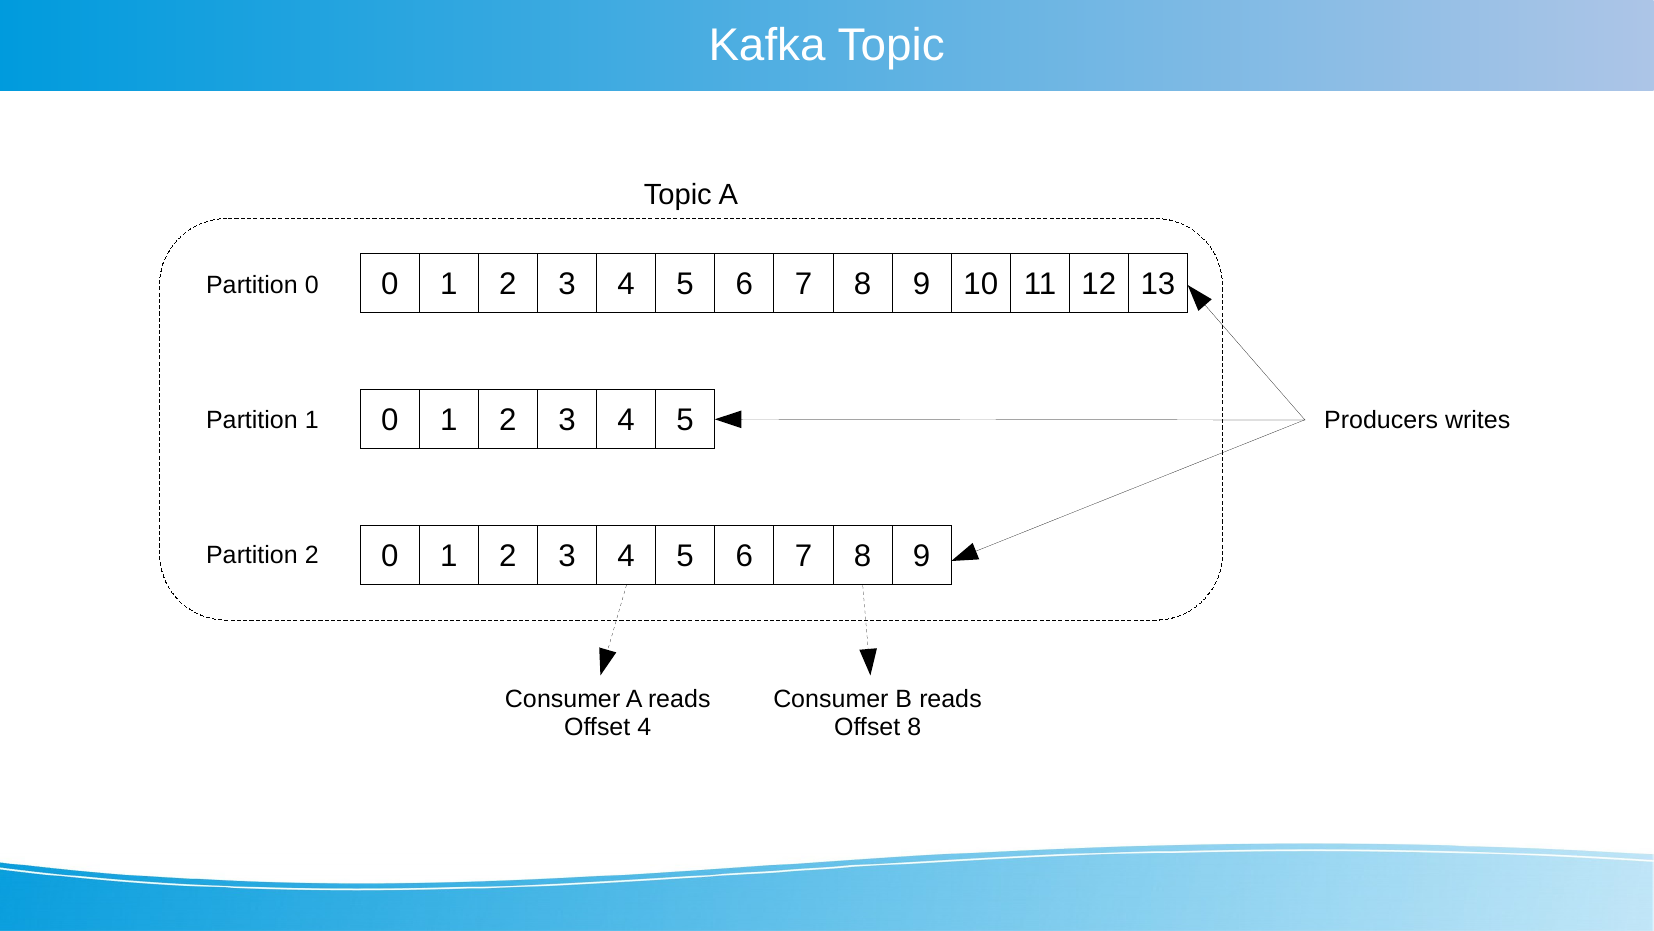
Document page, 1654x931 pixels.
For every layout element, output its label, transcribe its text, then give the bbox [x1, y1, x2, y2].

title Kafka Topic [82, 5, 1571, 85]
text_box 6 [714, 254, 773, 312]
text_box 4 [597, 390, 655, 448]
text_box 6 [714, 526, 773, 584]
text_box 1 [419, 254, 478, 312]
text_box Partition 1 [195, 397, 331, 443]
text_box 9 [892, 526, 951, 584]
text_box 3 [537, 390, 596, 448]
text_box 8 [833, 254, 892, 312]
text_box 5 [655, 254, 714, 312]
text_box 2 [478, 254, 537, 312]
text_box Producers writes [1320, 397, 1516, 443]
text_box 4 [597, 526, 655, 584]
text_box 8 [833, 526, 892, 584]
text_box 4 [597, 254, 655, 312]
picture [0, 843, 1654, 931]
text_box 10 [951, 254, 1010, 312]
text_box 2 [478, 526, 537, 584]
text_box 0 [361, 390, 419, 448]
text_box 12 [1070, 254, 1128, 312]
text_box 1 [419, 390, 478, 448]
text_box 11 [1010, 254, 1069, 312]
text_box 13 [1128, 254, 1187, 312]
text_box Topic A [617, 170, 765, 219]
text_box 7 [773, 254, 833, 312]
text_box 3 [537, 526, 596, 584]
text_box 9 [892, 254, 951, 312]
text_box 5 [655, 390, 714, 448]
text_box 1 [419, 526, 478, 584]
text_box Consumer B reads Offset 8 [780, 690, 976, 736]
text_box Consumer A reads Offset 4 [510, 690, 706, 736]
text_box Partition 2 [195, 532, 331, 578]
text_box 7 [773, 526, 833, 584]
text_box Partition 0 [195, 262, 331, 308]
text_box 0 [361, 254, 419, 312]
text_box 0 [361, 526, 419, 584]
text_box 3 [537, 254, 596, 312]
text_box 2 [478, 390, 537, 448]
text_box 5 [655, 526, 714, 584]
